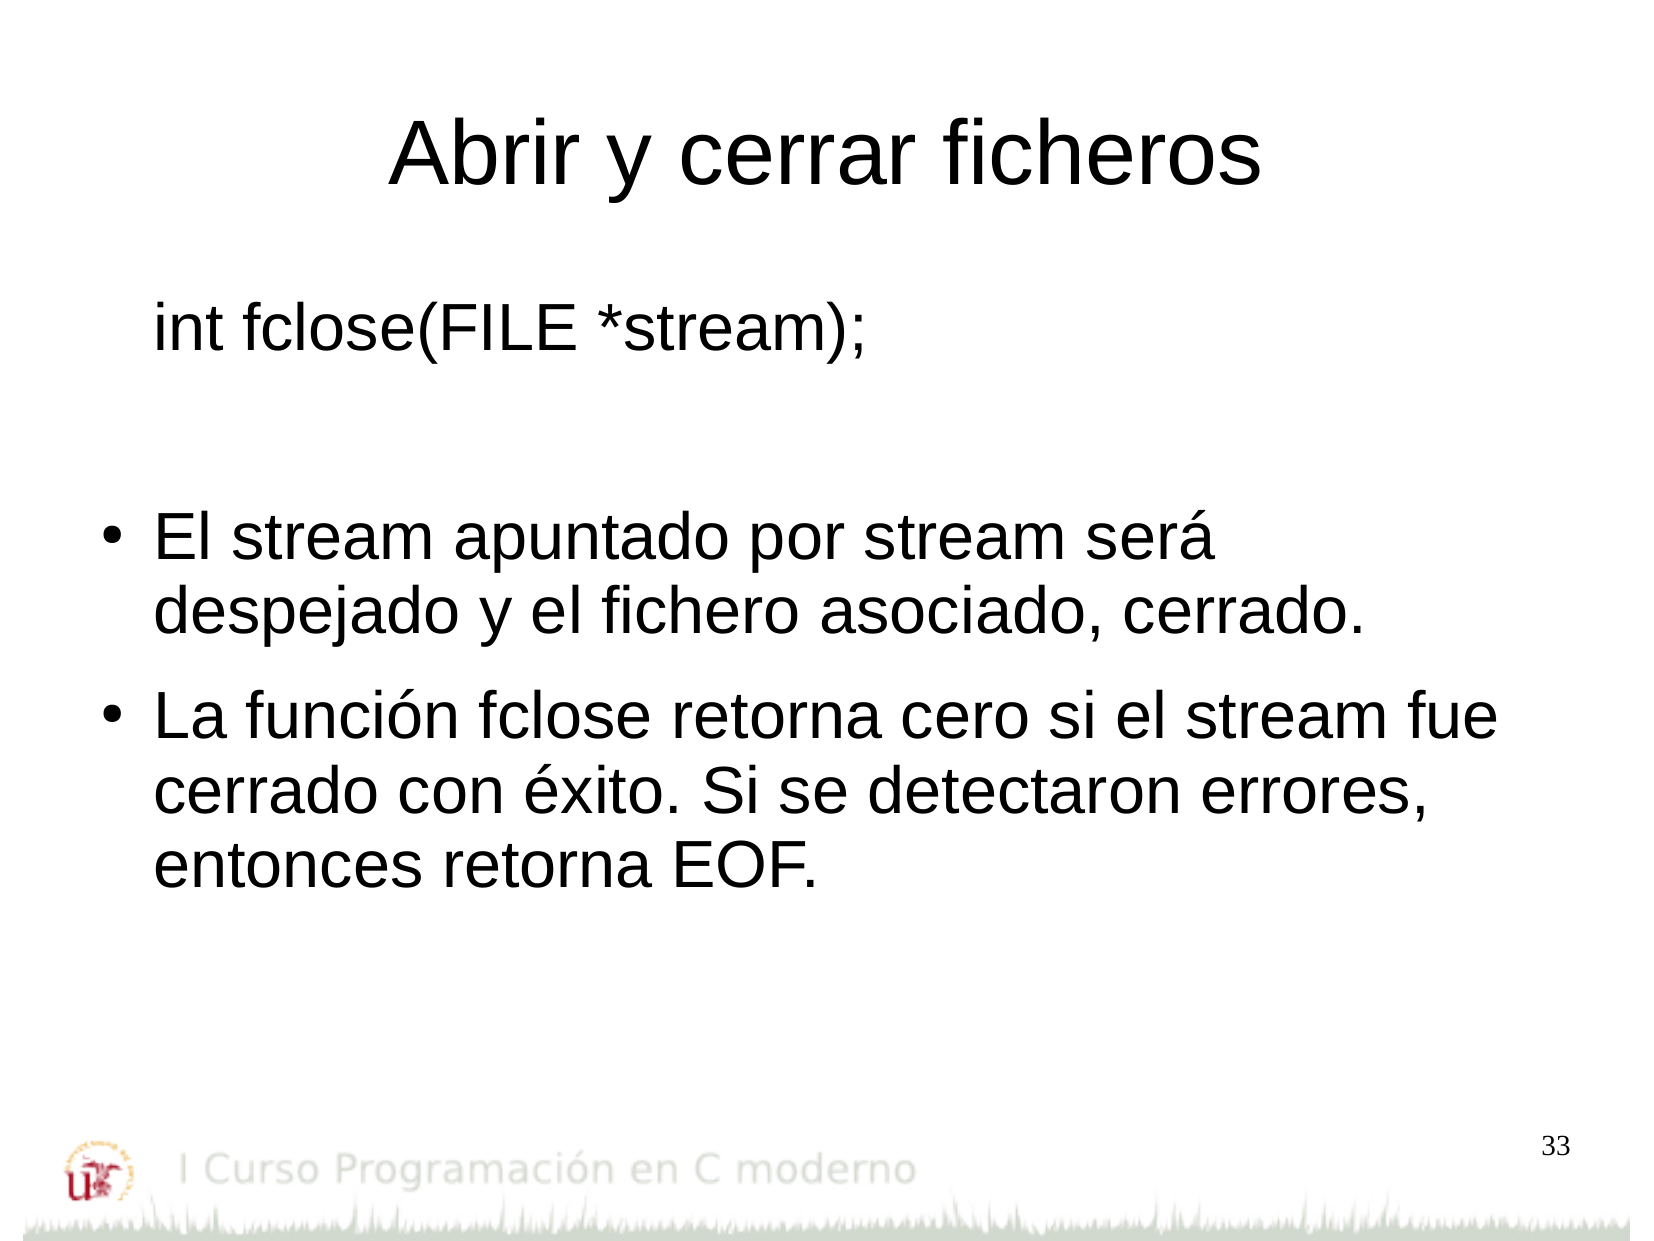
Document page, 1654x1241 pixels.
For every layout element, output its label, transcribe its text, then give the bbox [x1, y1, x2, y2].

title Abrir y cerrar ficheros [82, 49, 1571, 257]
list int fclose(FILE *stream); El stream apuntado por stream será despejado y el fichero asociado, cerrado. La función fclose retorna cero si el stream fue cerrado con éxito. Si se detectaron errores, entonces retorna EOF. [82, 290, 1538, 1010]
picture [23, 1136, 1630, 1241]
